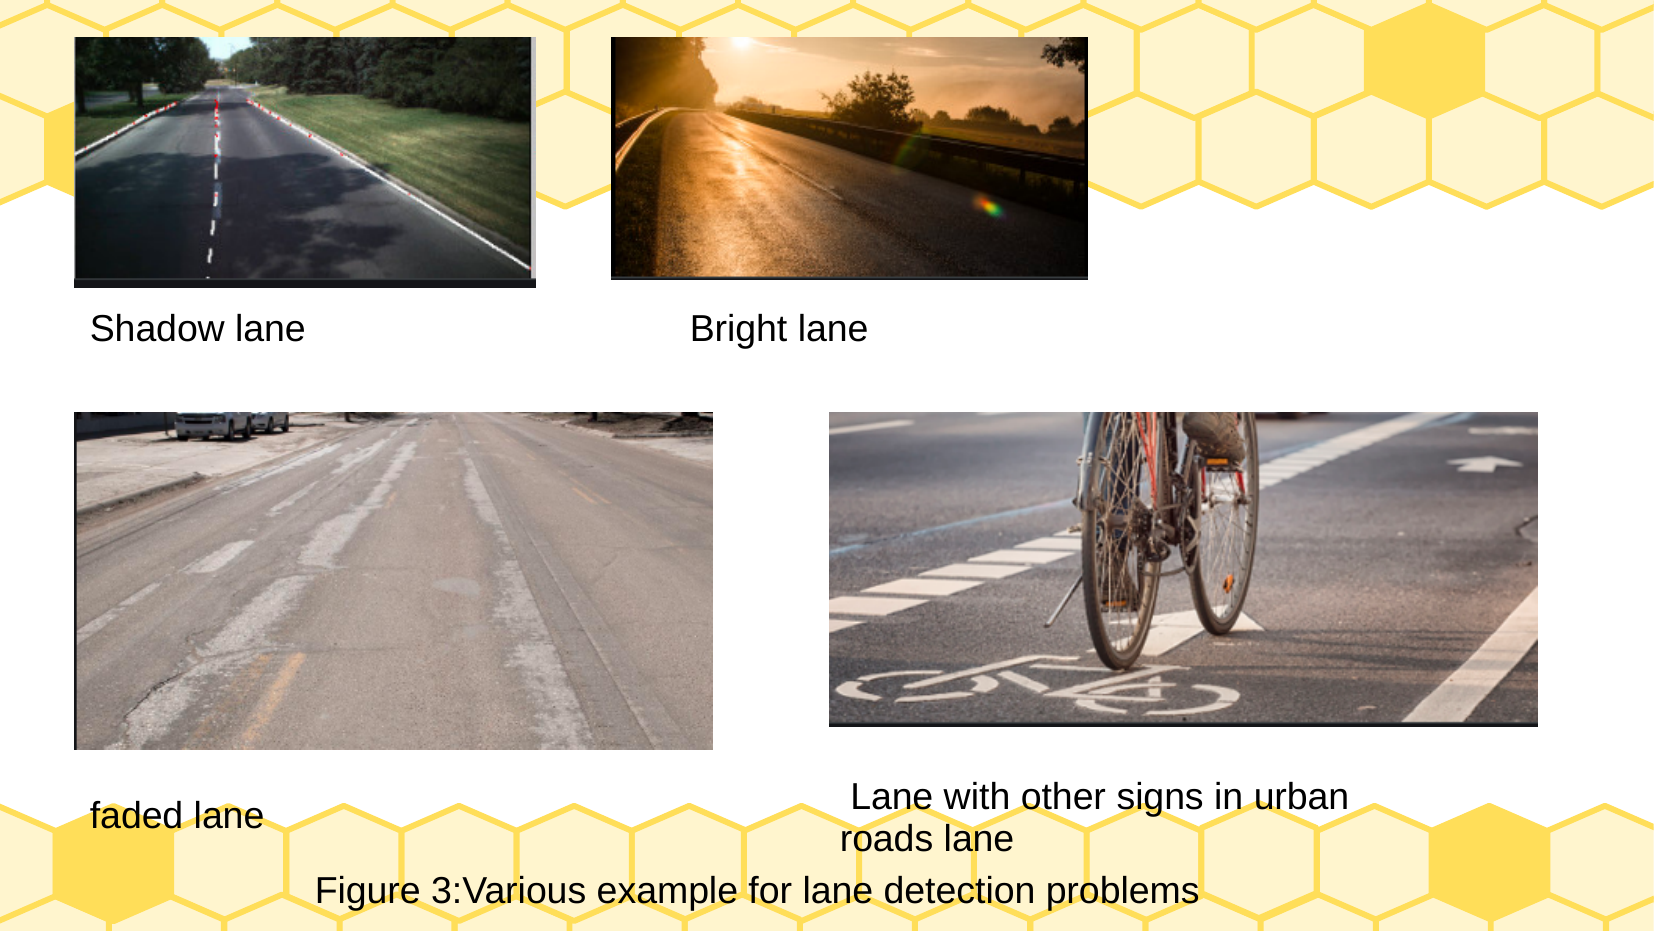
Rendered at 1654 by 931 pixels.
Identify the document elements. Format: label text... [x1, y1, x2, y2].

picture [829, 412, 1538, 727]
picture [74, 412, 713, 750]
text_box Bright lane [675, 299, 1163, 361]
picture [611, 37, 1088, 280]
text_box Shadow lane [74, 299, 563, 361]
text_box Figure 3:Various example for lane detection problems [300, 862, 1238, 931]
text_box faded lane [74, 787, 563, 849]
text_box Lane with other signs in urban roads lane [825, 768, 1426, 871]
picture [74, 37, 536, 288]
